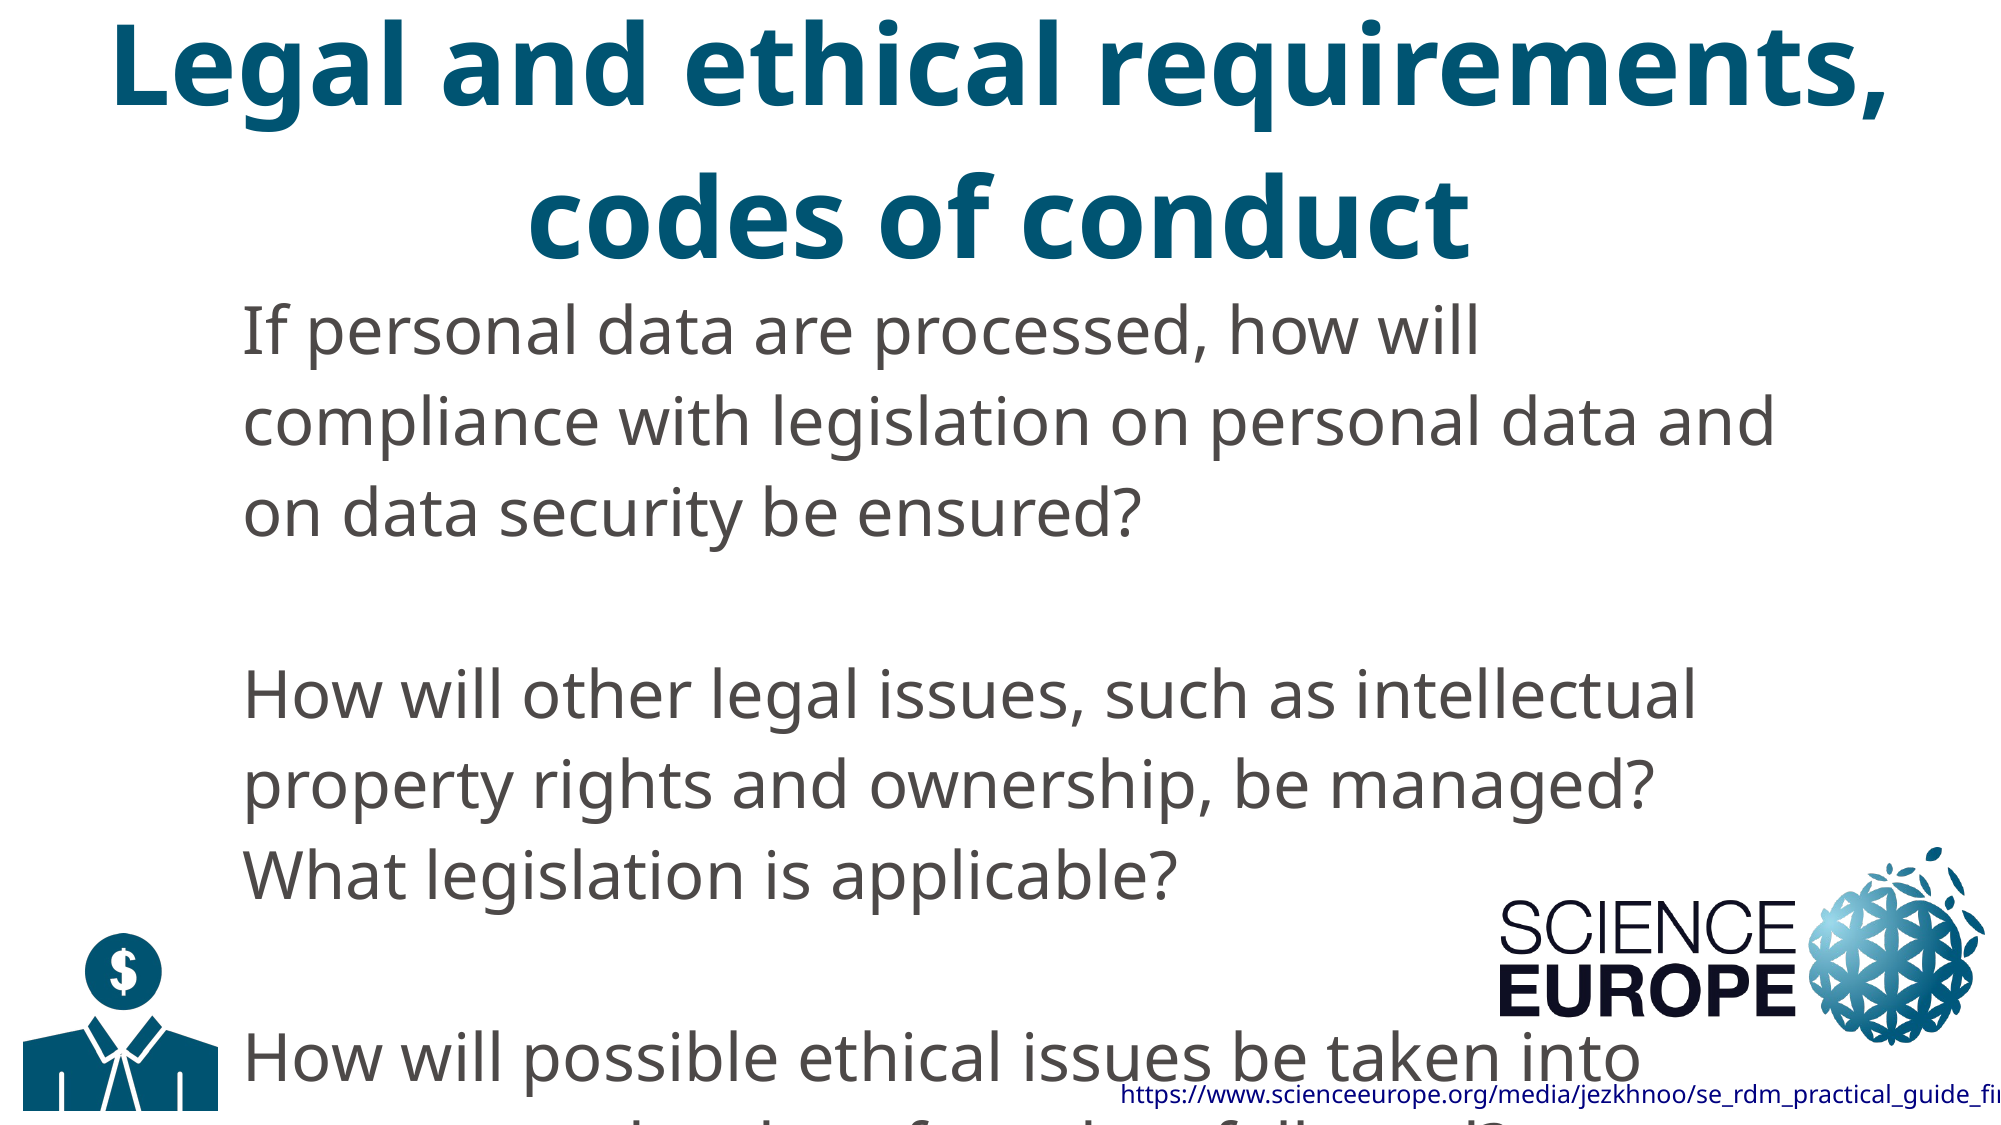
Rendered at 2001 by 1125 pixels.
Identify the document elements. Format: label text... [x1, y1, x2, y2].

picture [1961, 979, 1967, 986]
text_box If personal data are processed, how will compliance with legislation on personal data and on data security be ensured? How will other legal issues, such as intellectual property rights and ownership, be managed? What legislation is applicable? How will possible ethical issues be taken into account, and codes of conduct followed? [192, 276, 1837, 959]
picture [1930, 995, 1942, 1009]
picture [178, 1072, 182, 1111]
picture [60, 1072, 64, 1111]
picture [23, 933, 218, 1111]
picture [1943, 976, 1952, 989]
picture [1500, 847, 1985, 1046]
title Legal and ethical requirements, codes of conduct [100, 26, 1900, 252]
text_box https://www.scienceeurope.org/media/jezkhnoo/se_rdm_practical_guide_final.pdf [1105, 1068, 1985, 1109]
picture [111, 948, 136, 995]
